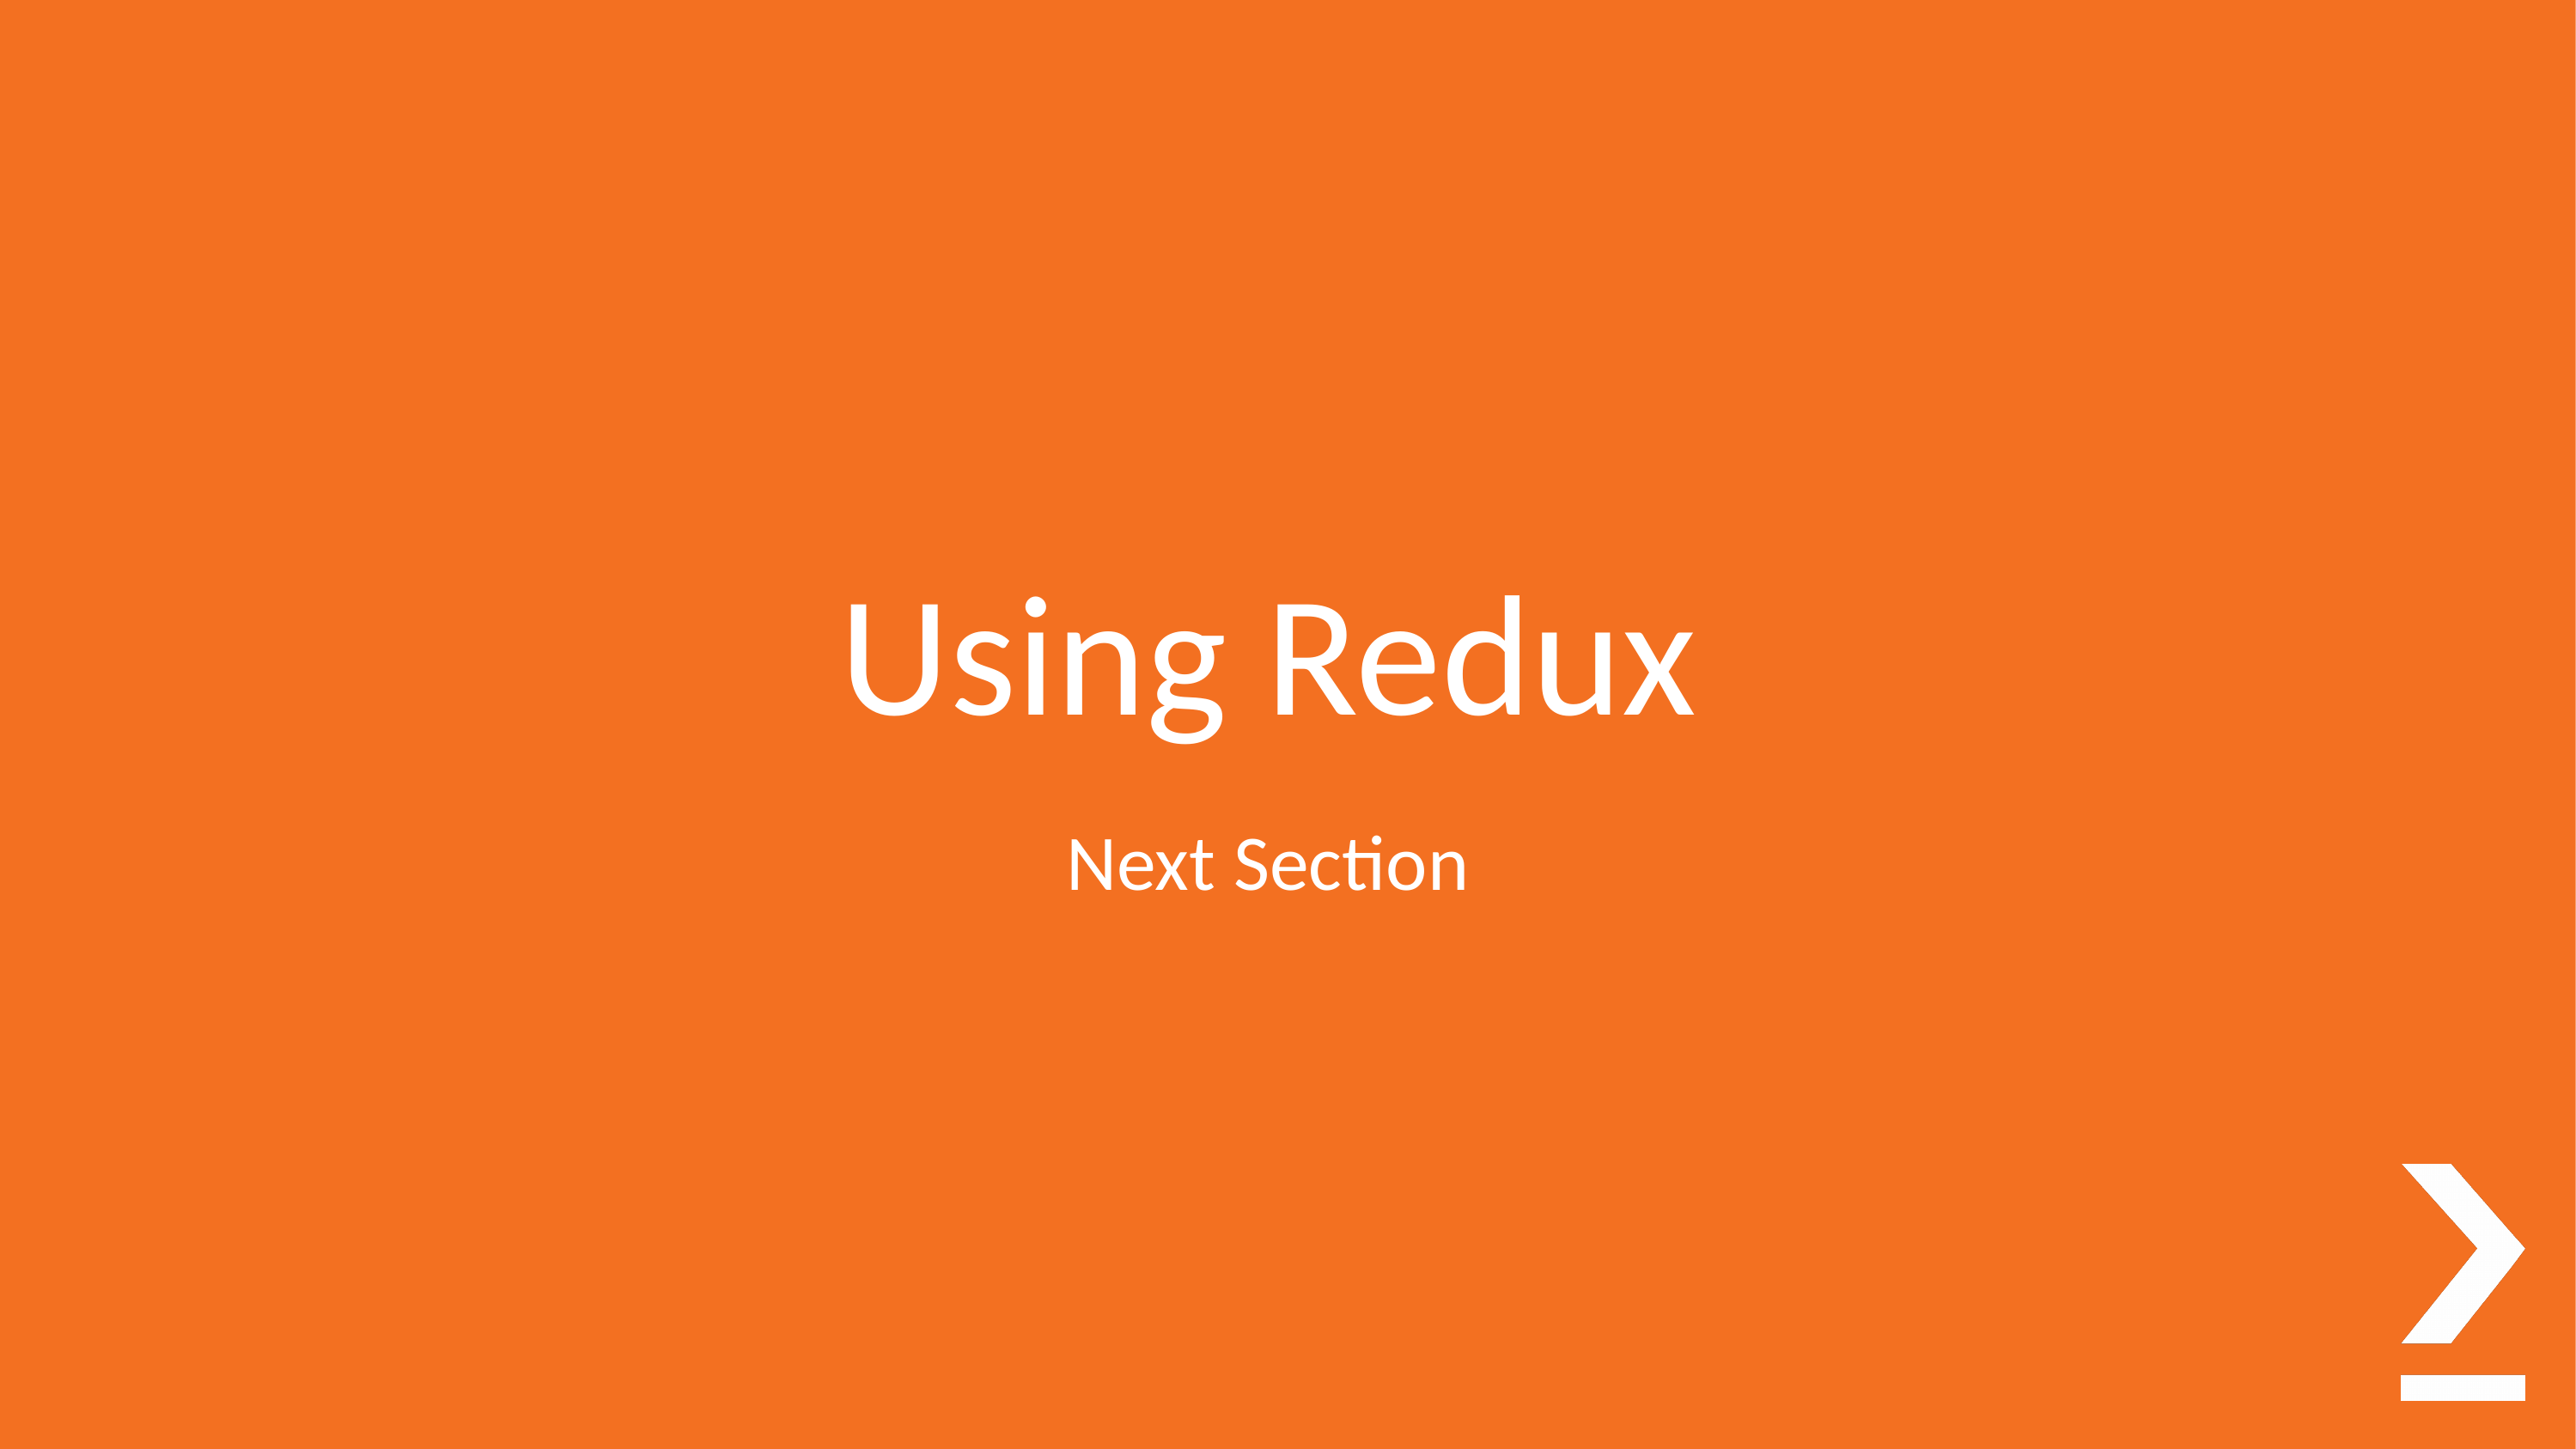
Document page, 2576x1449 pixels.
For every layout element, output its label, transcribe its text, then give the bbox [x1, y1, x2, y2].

title Using Redux [110, 512, 2426, 776]
picture [2401, 1164, 2525, 1401]
subtitle Next Section [110, 785, 2426, 908]
